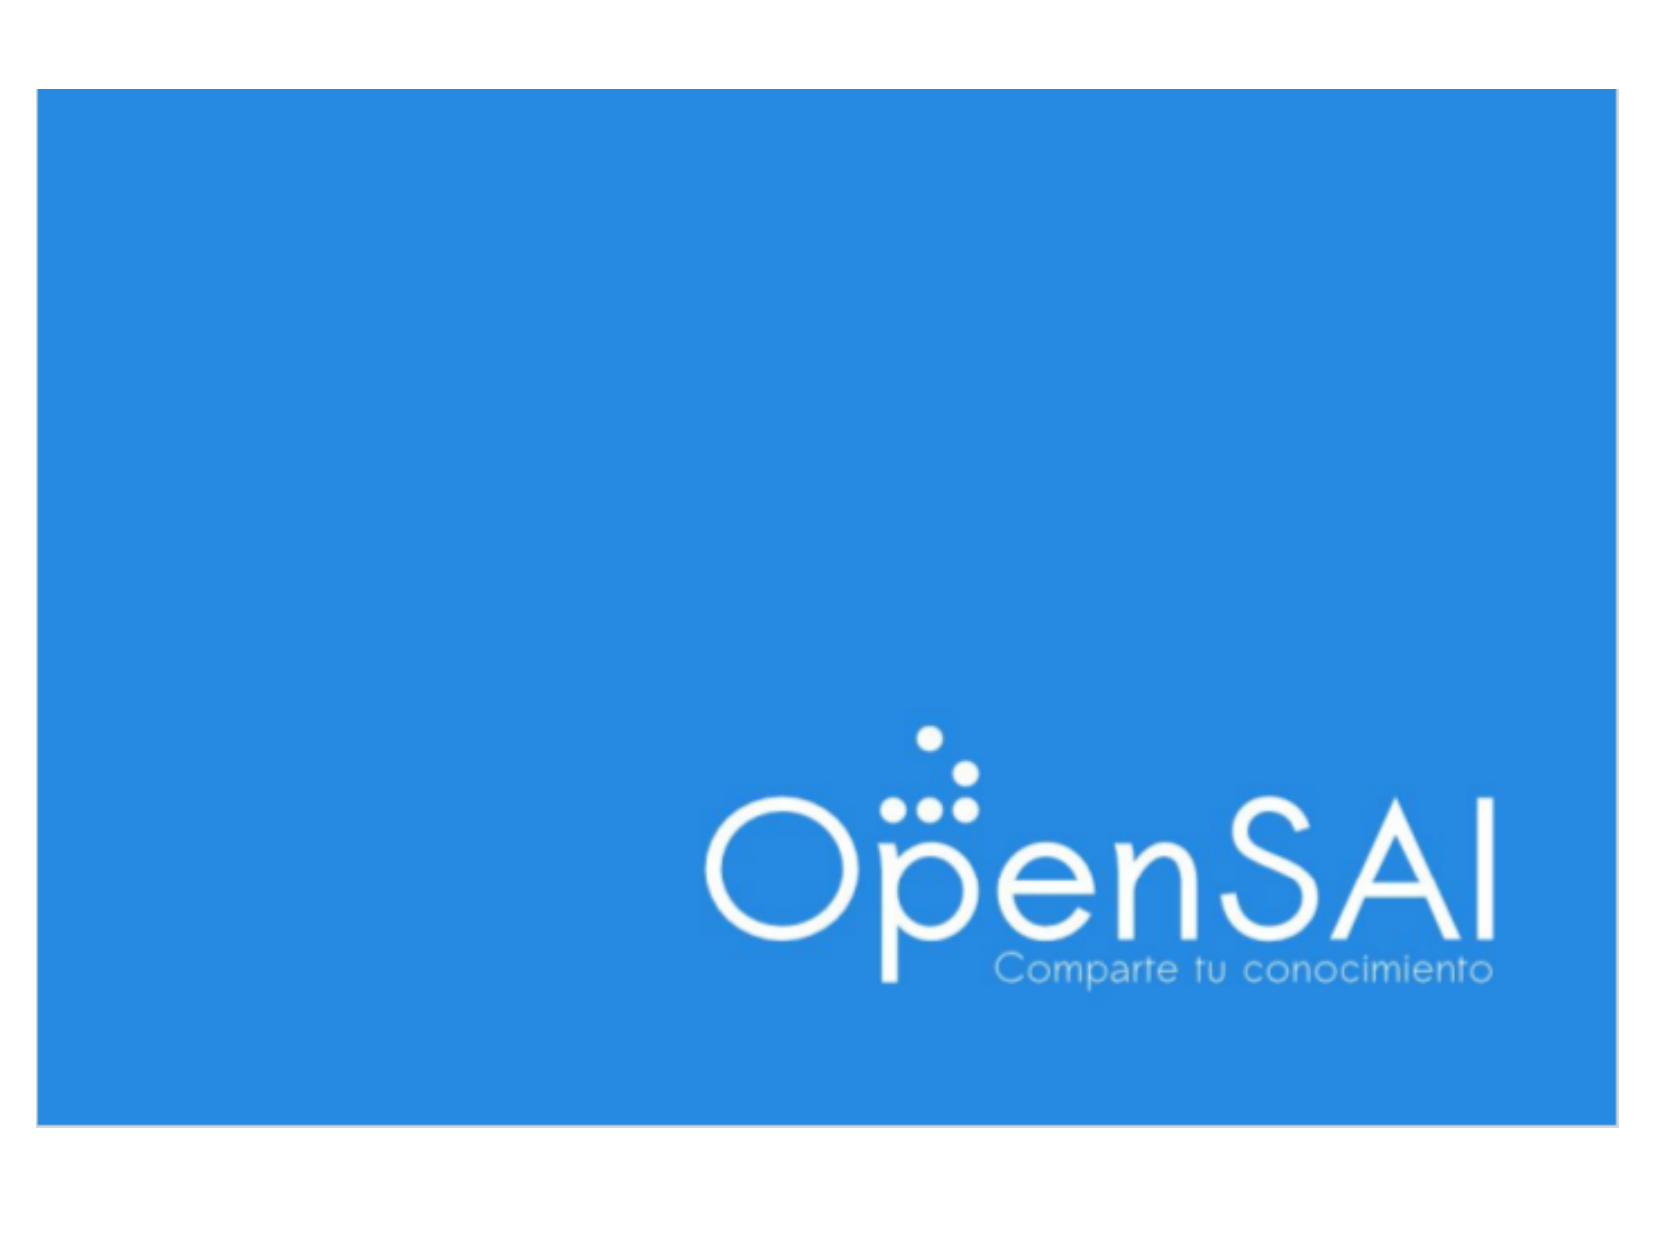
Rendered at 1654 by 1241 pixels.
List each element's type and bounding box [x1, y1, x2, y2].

picture [36, 89, 1619, 1128]
